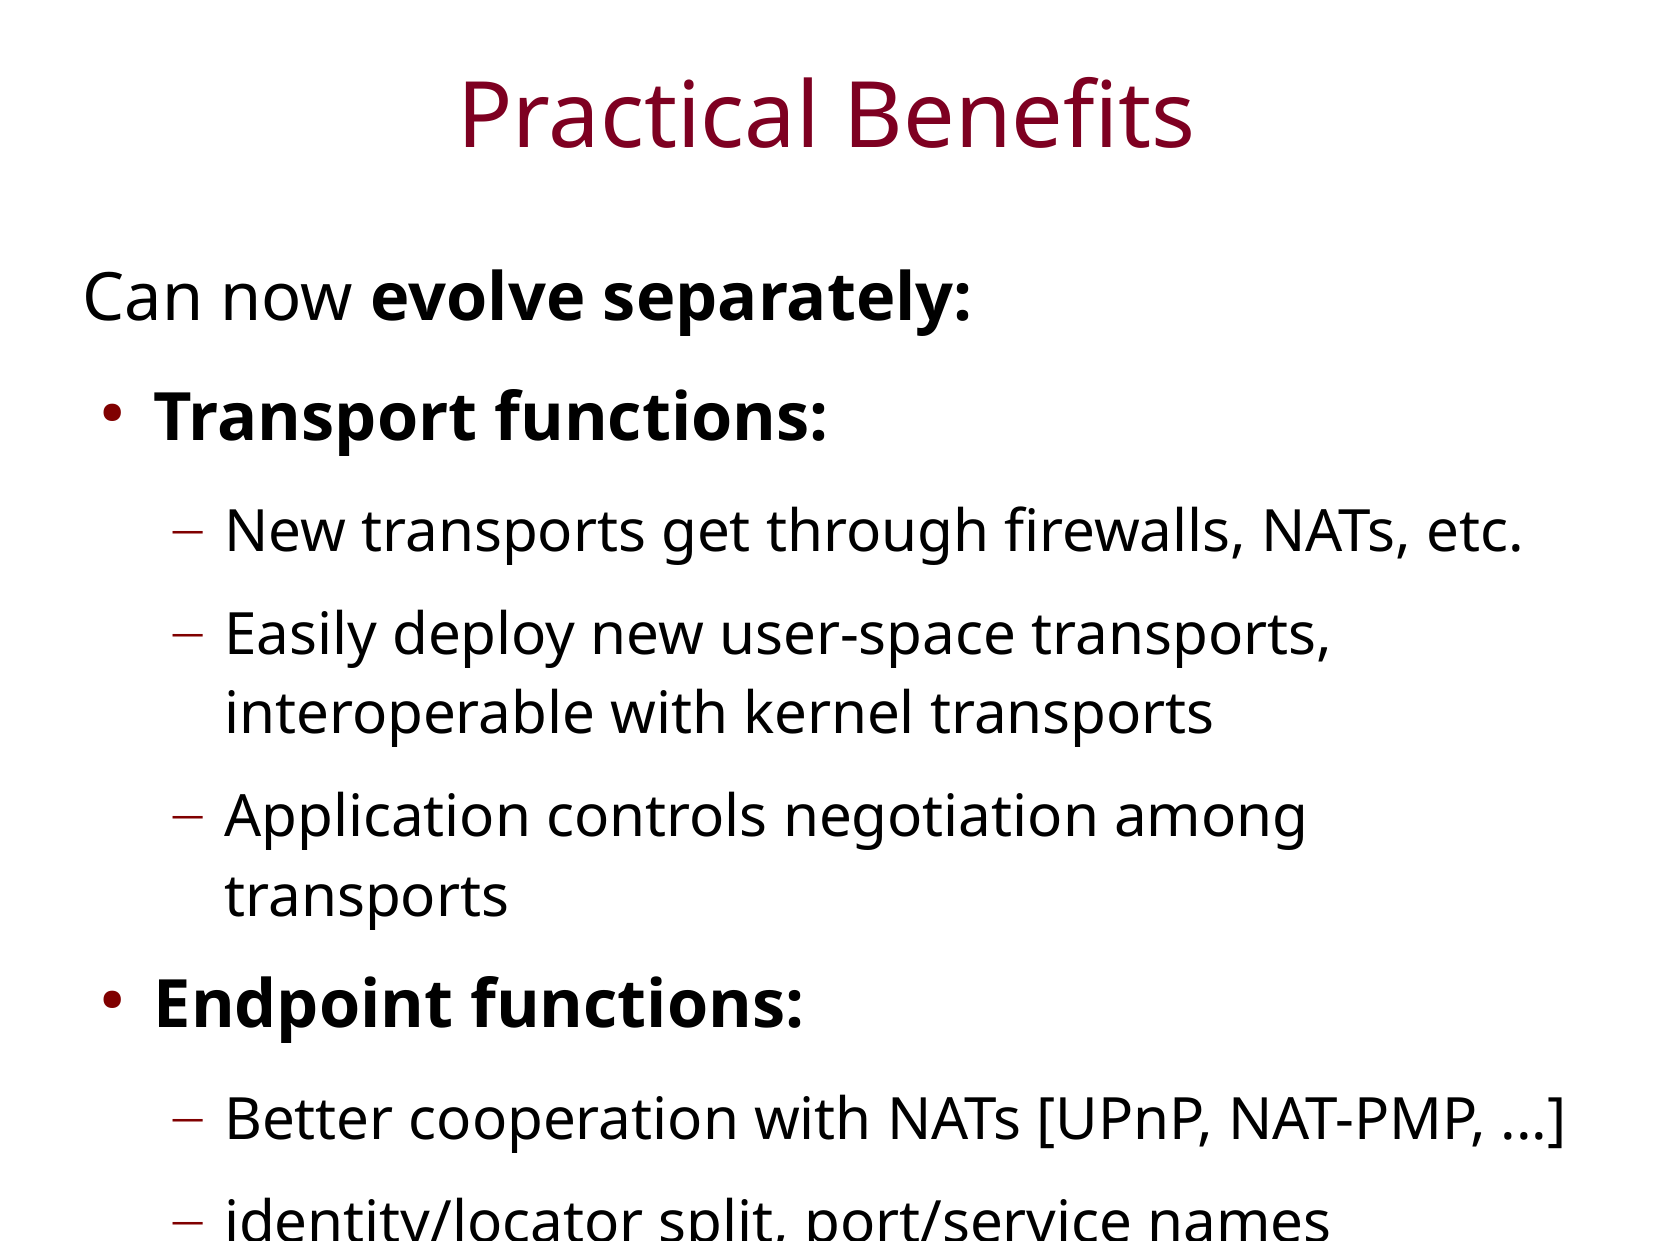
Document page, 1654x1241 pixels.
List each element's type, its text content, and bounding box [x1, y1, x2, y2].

list Can now evolve separately: Transport functions: New transports get through firewalls, NATs, etc. Easily deploy new user-space transports, interoperable with kernel transports Application controls negotiation among transports Endpoint functions: Better cooperation with NATs [UPnP, NAT-PMP, ...] identity/locator split, port/service names [Touch06], security and authentication info ...? [82, 248, 1576, 1144]
title Practical Benefits [82, 15, 1571, 208]
